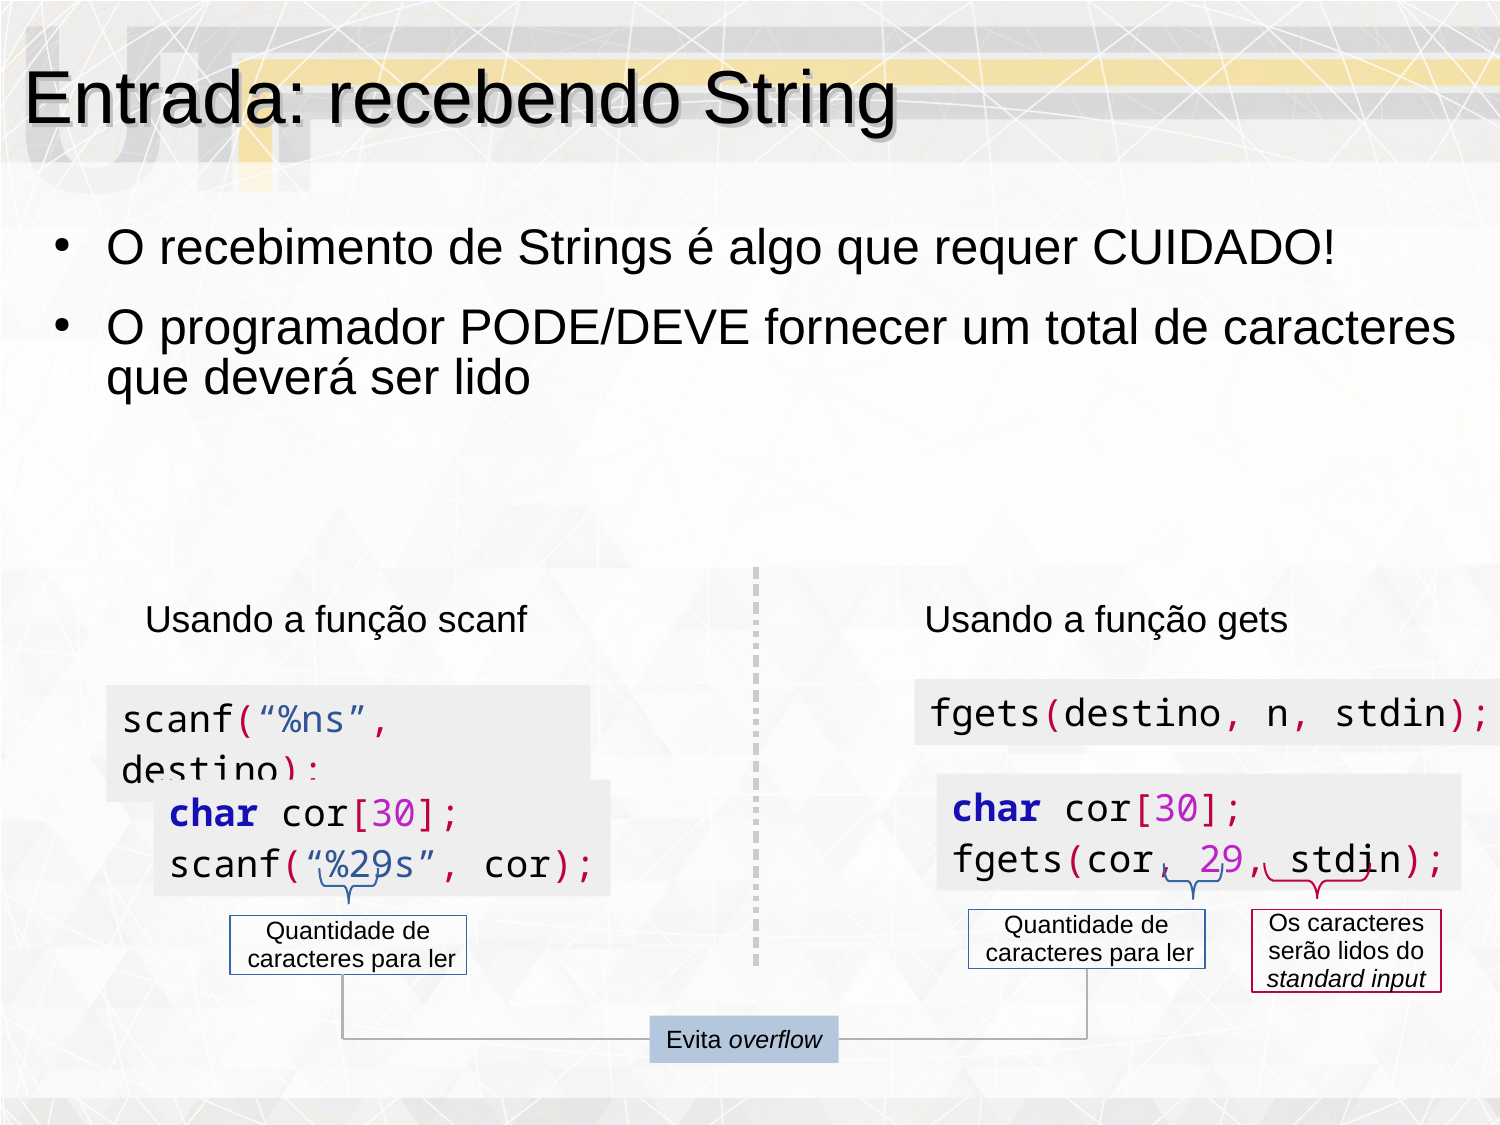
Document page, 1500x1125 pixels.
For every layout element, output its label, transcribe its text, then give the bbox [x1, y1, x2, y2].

title Entrada: recebendo String [23, 18, 1489, 178]
text_box Evita overflow [649, 1015, 839, 1063]
text_box scanf(“%ns”, destino); [106, 685, 591, 738]
text_box Os caracteres serão lidos do standard input [1251, 909, 1441, 993]
text_box Quantidade de caracteres para ler [968, 909, 1205, 969]
text_box fgets(destino, n, stdin); [914, 679, 1457, 732]
text_box Quantidade de caracteres para ler [230, 915, 467, 975]
list O recebimento de Strings é algo que requer CUIDADO! O programador PODE/DEVE fornecer um total de caracteres que deverá ser lido [35, 224, 1477, 1087]
text_box char cor[30]; fgets(cor, 29, stdin); [936, 773, 1418, 864]
text_box Usando a função gets [909, 590, 1304, 648]
text_box char cor[30]; scanf(“%29s”, cor); [153, 779, 573, 870]
text_box Usando a função scanf [129, 590, 543, 648]
